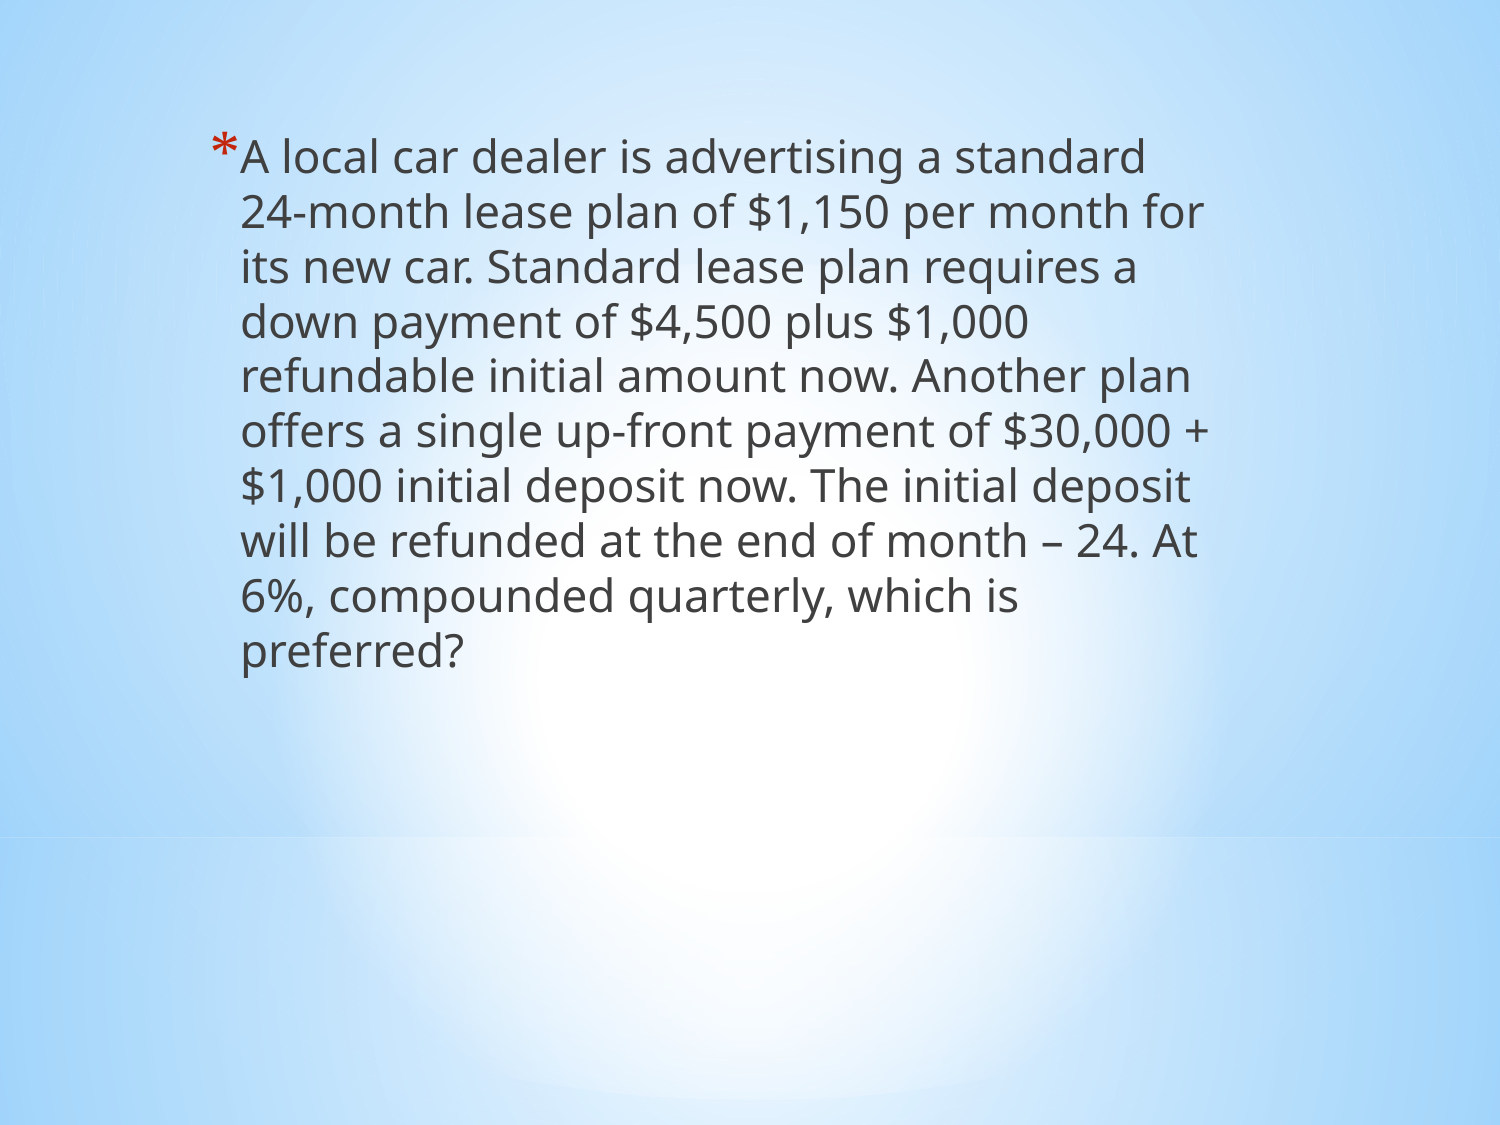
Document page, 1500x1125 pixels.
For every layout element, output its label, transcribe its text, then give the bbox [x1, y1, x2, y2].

list A local car dealer is advertising a standard 24-month lease plan of $1,150 per month for its new car. Standard lease plan requires a down payment of $4,500 plus $1,000 refundable initial amount now. Another plan offers a single up-front payment of $30,000 + $1,000 initial deposit now. The initial deposit will be refunded at the end of month – 24. At 6%, compounded quarterly, which is preferred? [187, 120, 1238, 690]
